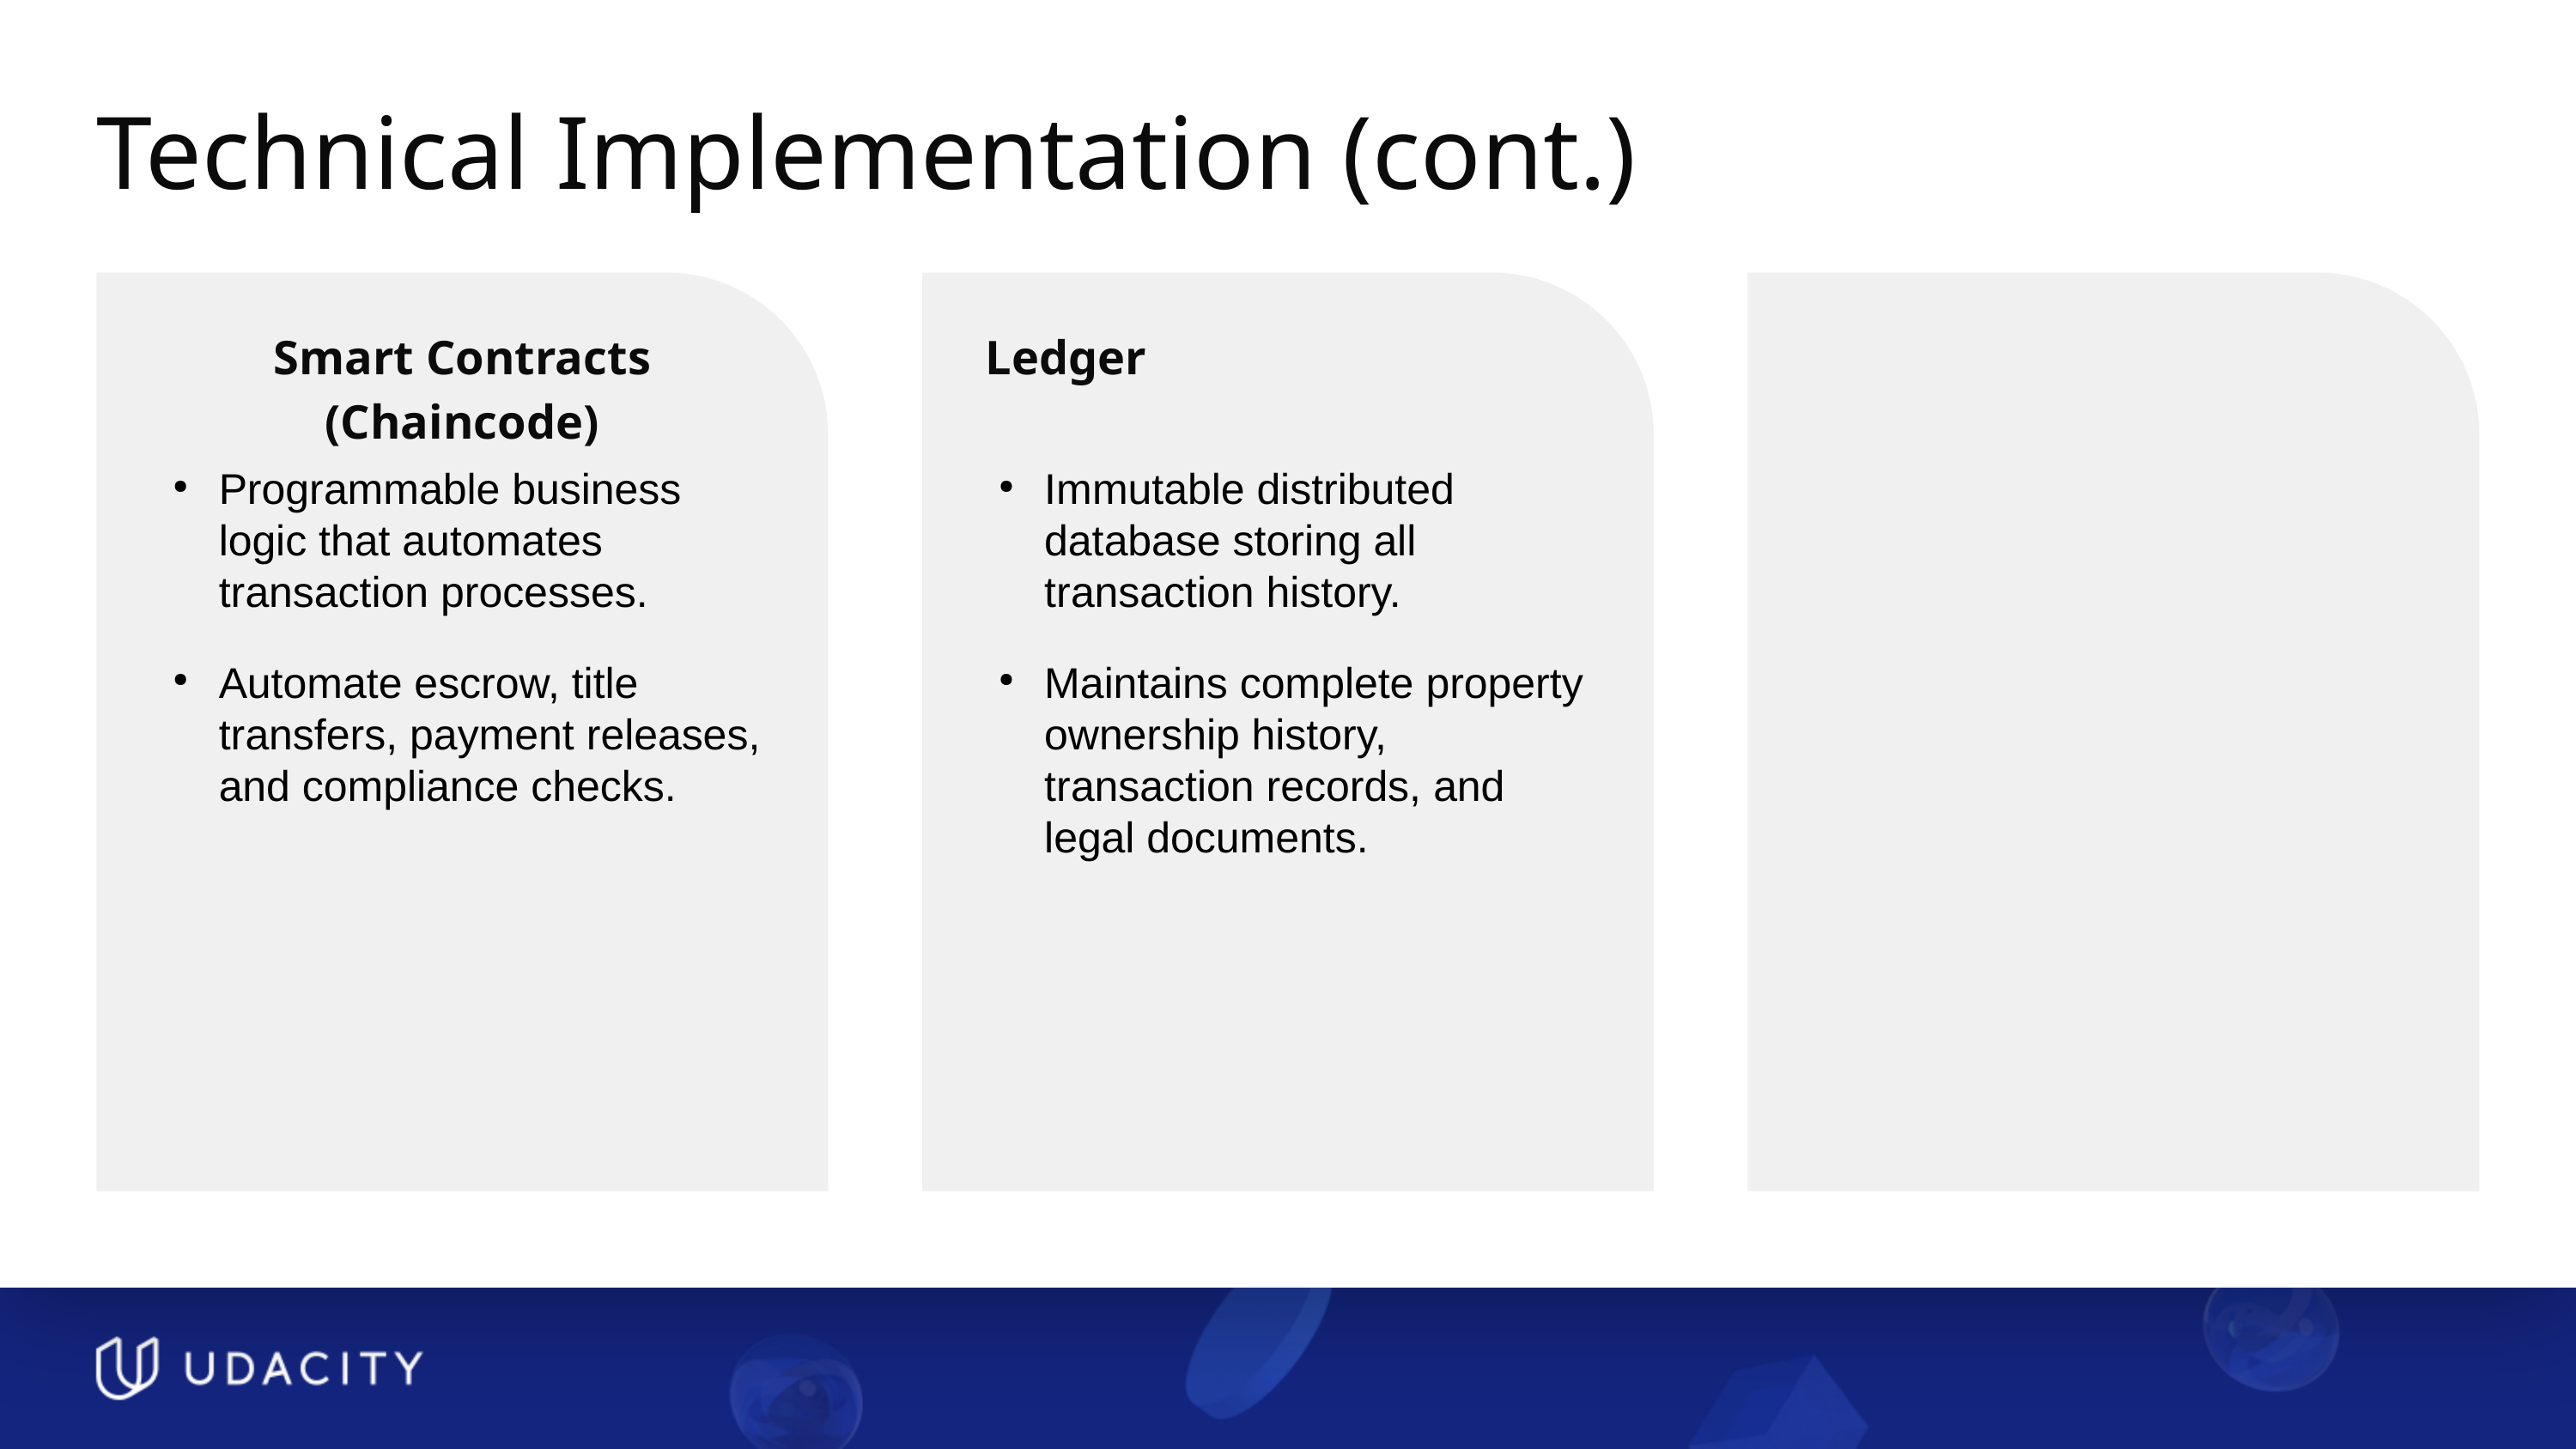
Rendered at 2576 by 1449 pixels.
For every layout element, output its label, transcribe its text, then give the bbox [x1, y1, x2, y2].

title Technical Implementation (cont.) [96, 43, 2480, 256]
subtitle Ledger [985, 319, 1591, 415]
list Programmable business logic that automates transaction processes. Automate escrow, title transfers, payment releases, and compliance checks. [157, 461, 768, 1224]
list Immutable distributed database storing all transaction history. Maintains complete property ownership history, transaction records, and legal documents. [983, 461, 1593, 1094]
subtitle Smart Contracts (Chaincode) [160, 319, 765, 415]
picture [0, 1288, 2576, 1449]
